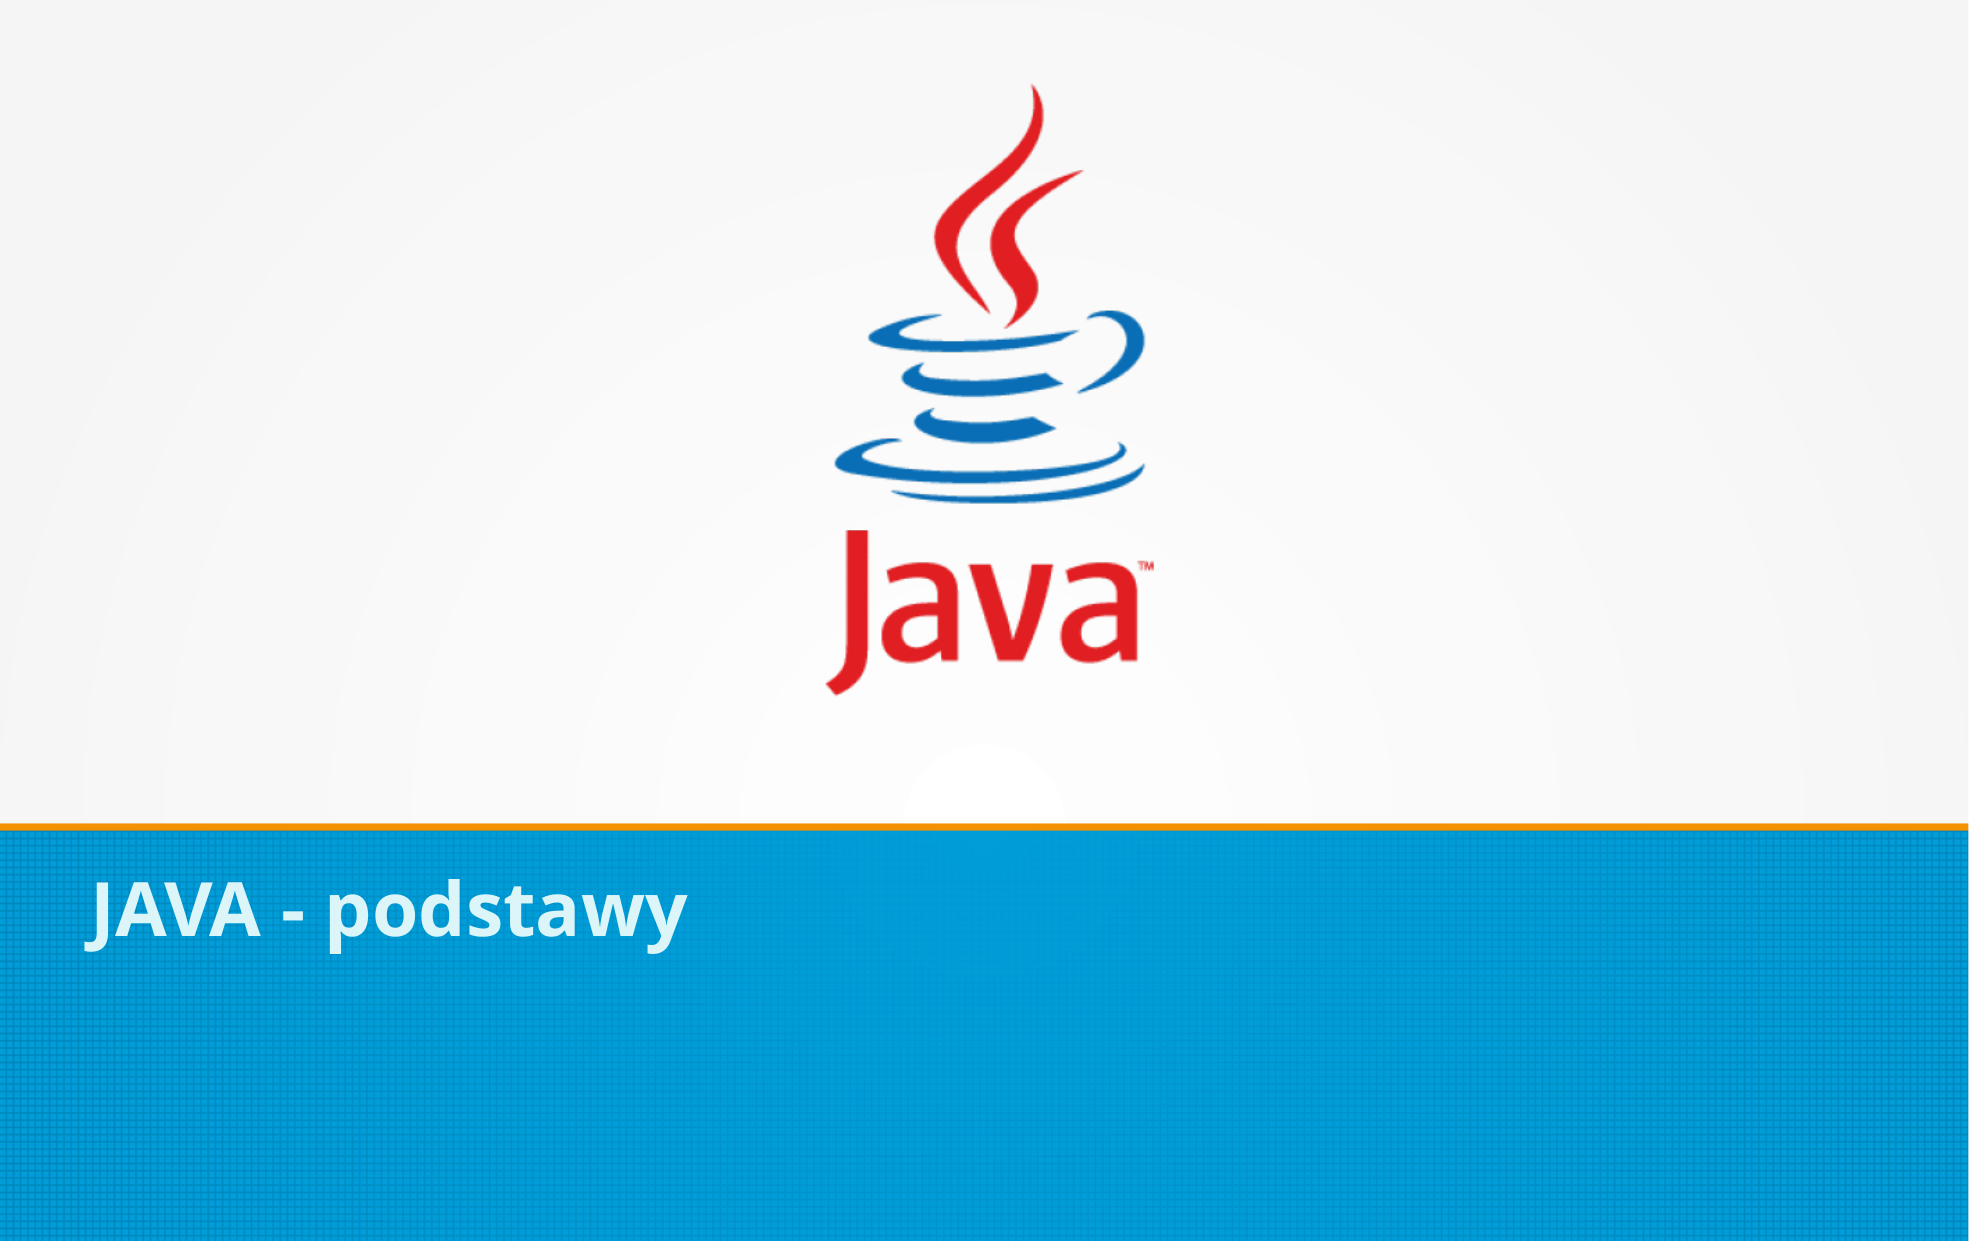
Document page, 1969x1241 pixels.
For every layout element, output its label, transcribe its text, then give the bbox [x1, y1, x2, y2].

subtitle JAVA - podstawy [90, 855, 1861, 1111]
picture [0, 0, 1969, 830]
